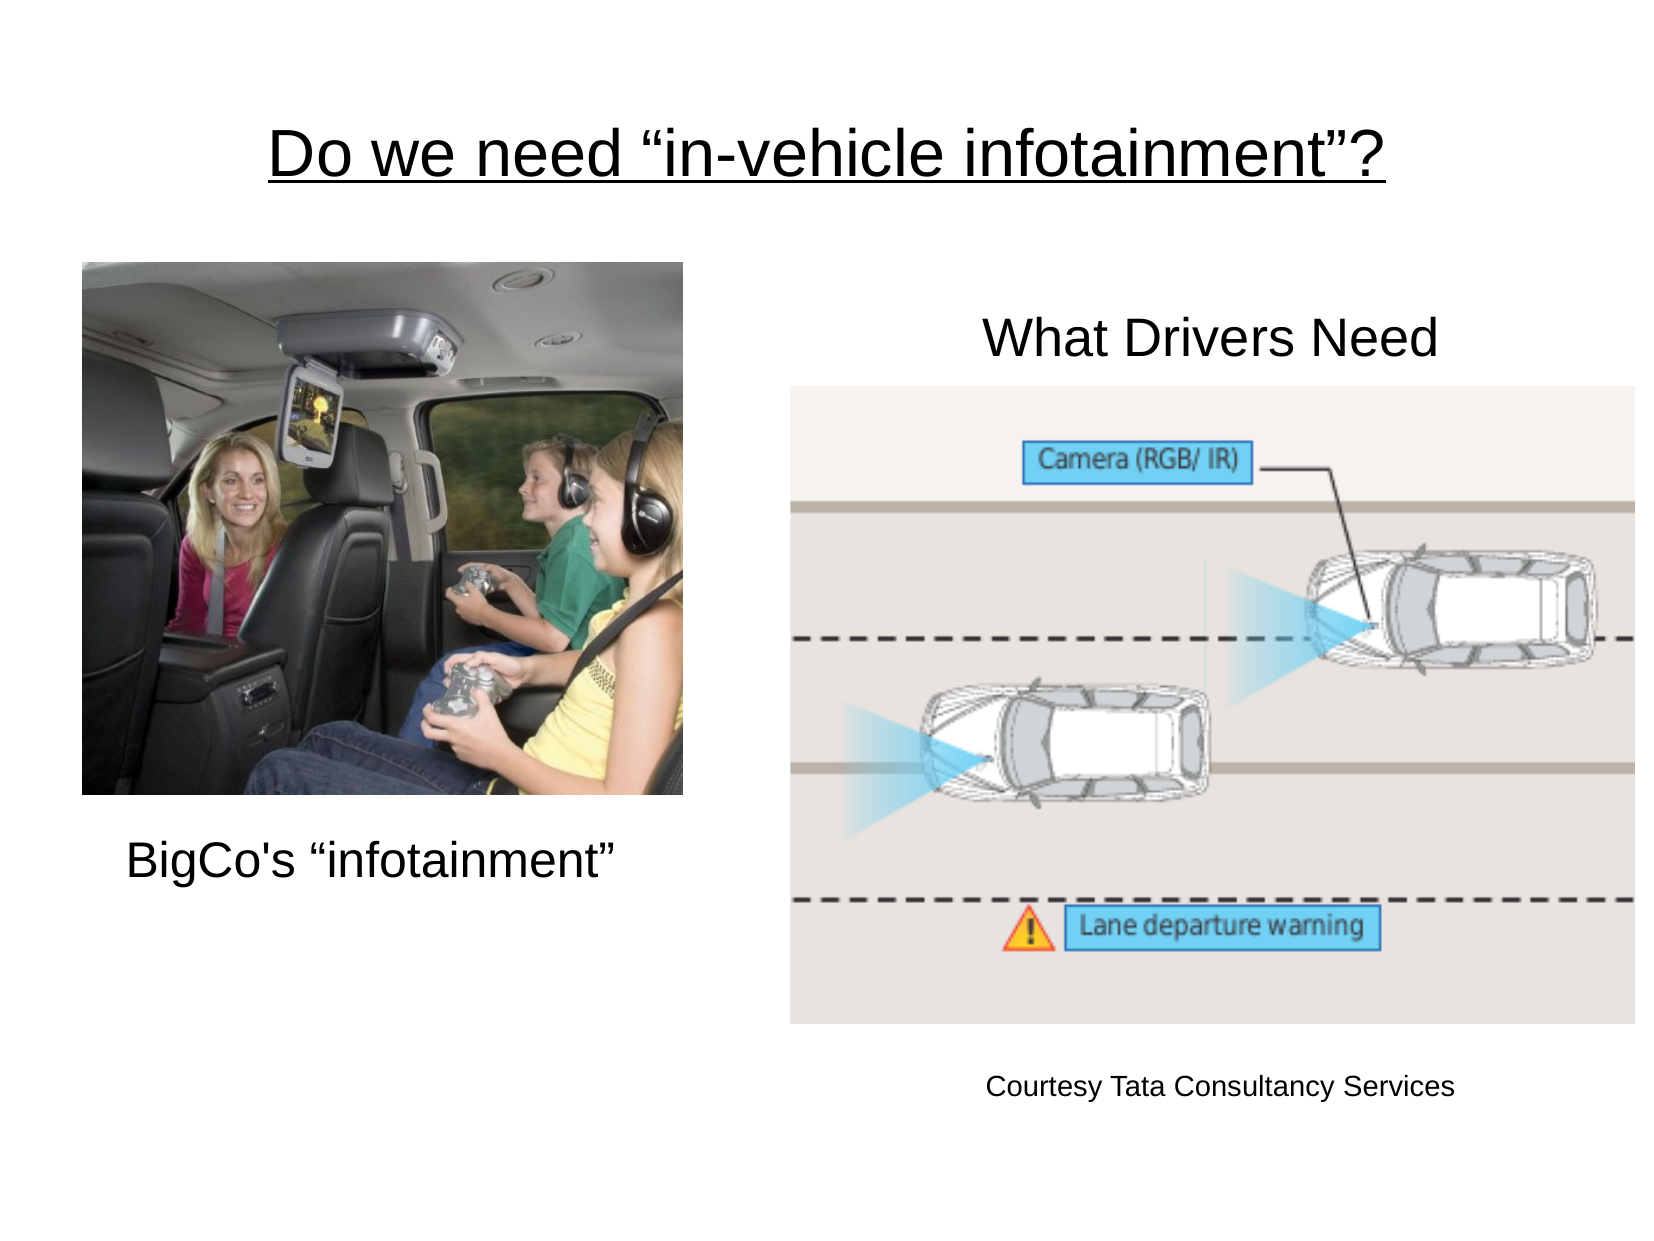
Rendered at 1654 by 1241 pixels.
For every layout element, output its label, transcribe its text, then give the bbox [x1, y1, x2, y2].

text_box What Drivers Need [967, 299, 1456, 376]
text_box Courtesy Tata Consultancy Services [970, 1062, 1471, 1111]
picture [790, 386, 1636, 1024]
title Do we need “in-vehicle infotainment”? [82, 49, 1571, 257]
picture [82, 262, 683, 796]
text_box BigCo's “infotainment” [110, 825, 646, 896]
